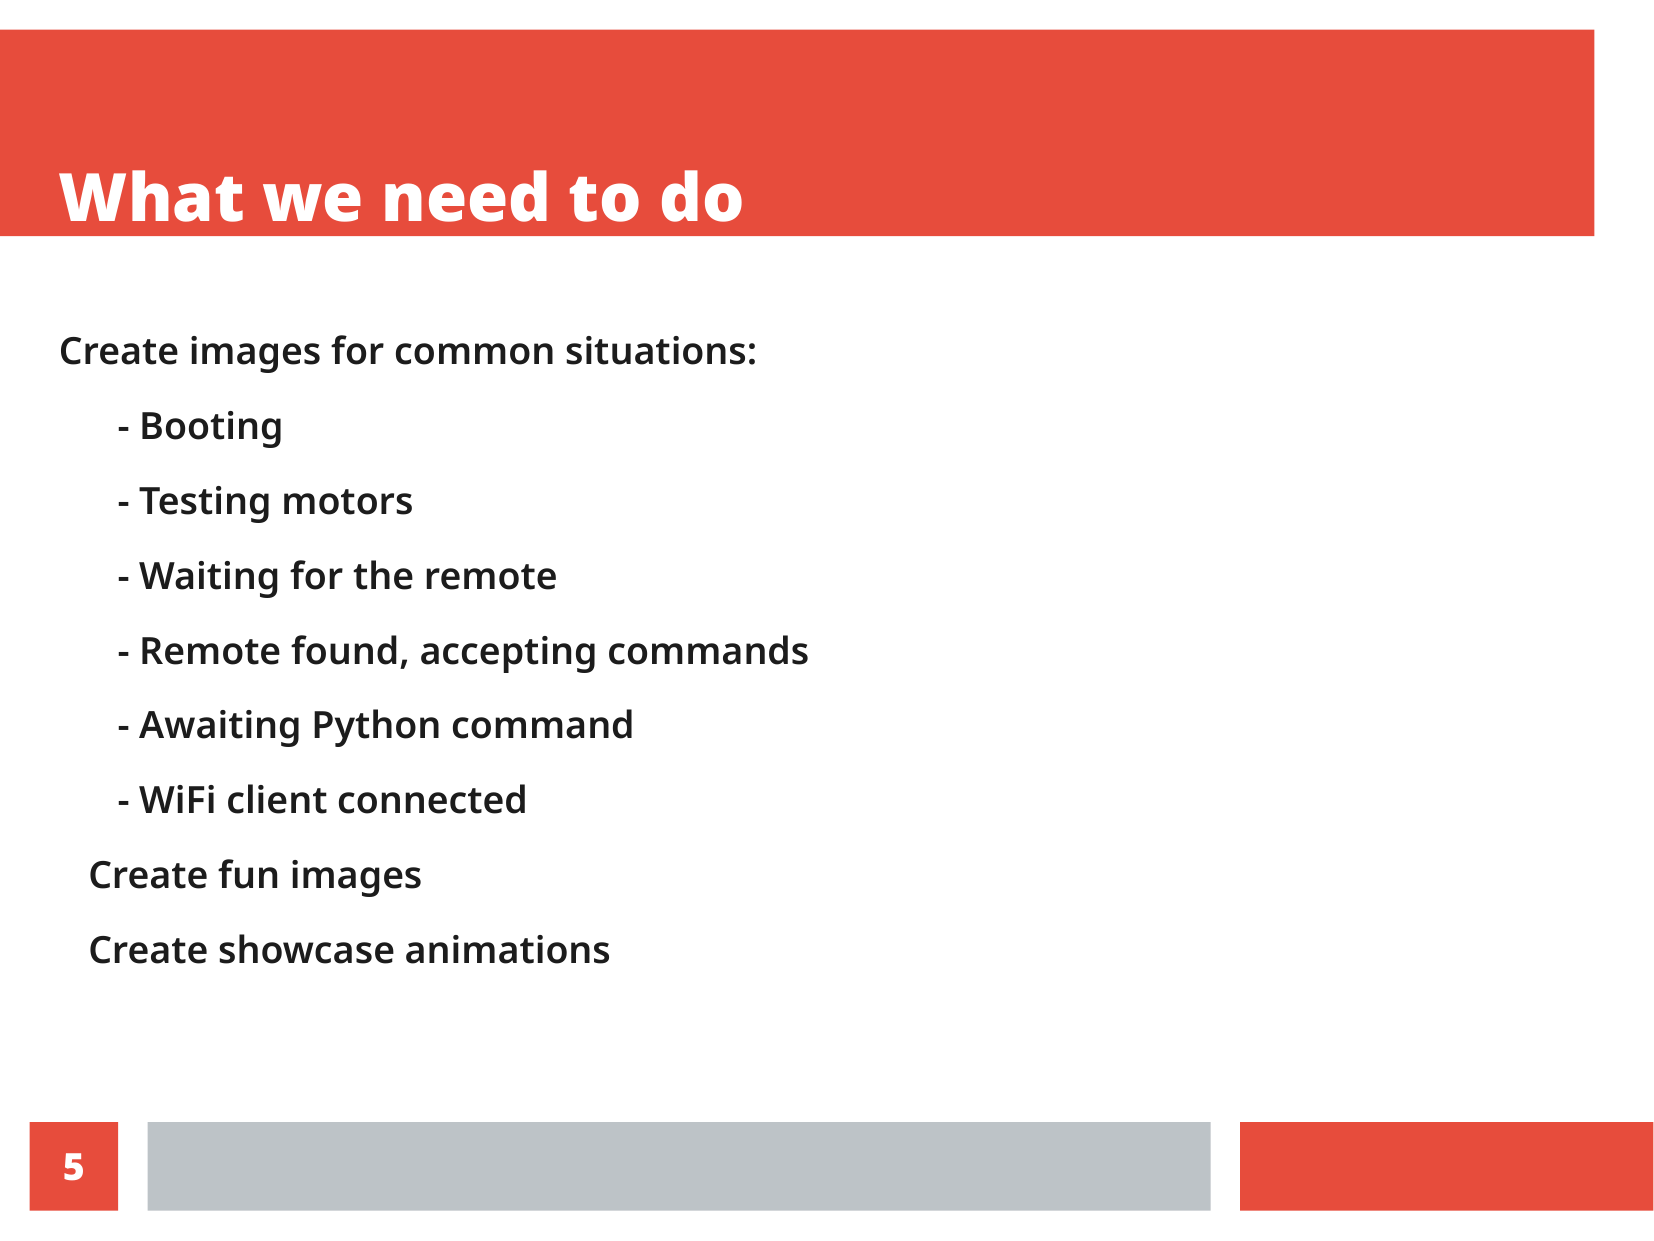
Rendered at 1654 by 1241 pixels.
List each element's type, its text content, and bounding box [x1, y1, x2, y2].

list Create images for common situations: - Booting - Testing motors - Waiting for the remote - Remote found, accepting commands - Awaiting Python command - WiFi client connected Create fun images Create showcase animations [59, 324, 1565, 1093]
title What we need to do [59, 59, 1595, 207]
